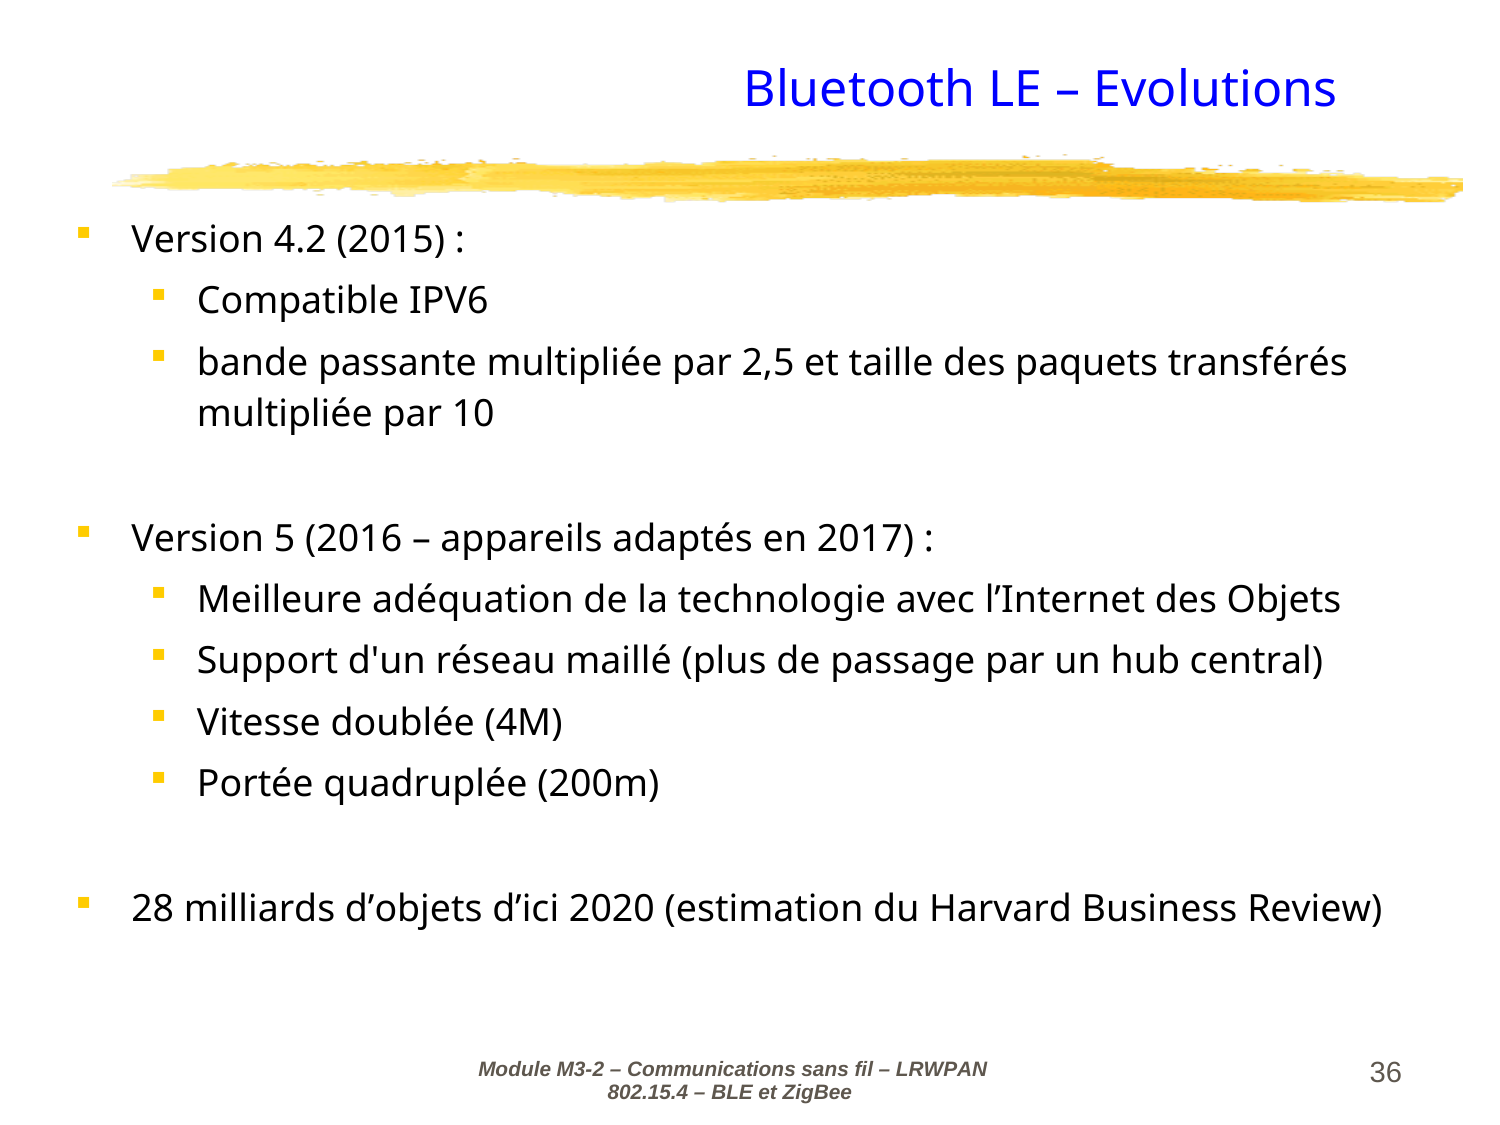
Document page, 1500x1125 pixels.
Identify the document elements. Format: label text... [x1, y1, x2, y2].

title Bluetooth LE – Evolutions [62, 37, 1338, 138]
picture [112, 149, 1463, 213]
list Version 4.2 (2015) : Compatible IPV6 bande passante multipliée par 2,5 et taille des paquets transférés multipliée par 10 Version 5 (2016 – appareils adaptés en 2017) : Meilleure adéquation de la technologie avec l’Internet des Objets Support d'un réseau maillé (plus de passage par un hub central) Vitesse doublée (4M) Portée quadruplée (200m) 28 milliards d’objets d’ici 2020 (estimation du Harvard Business Review) [74, 212, 1417, 941]
